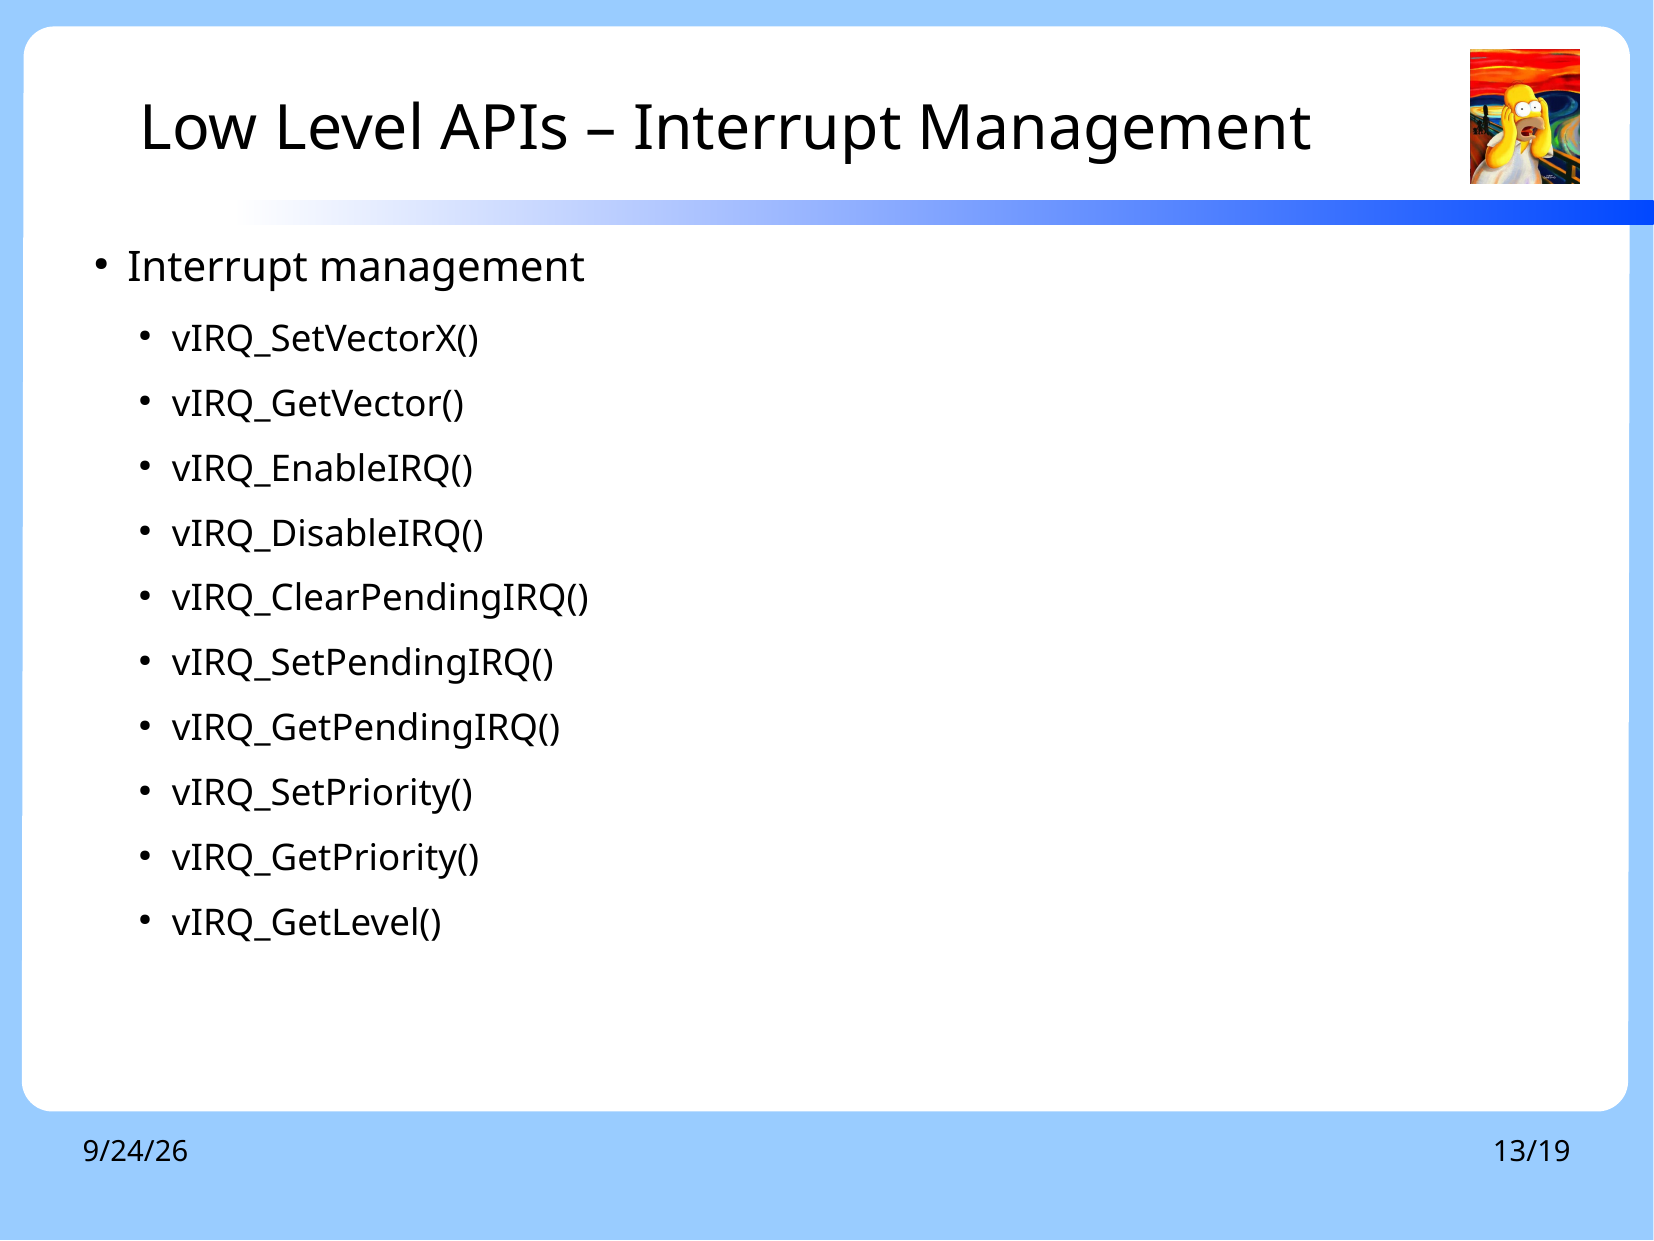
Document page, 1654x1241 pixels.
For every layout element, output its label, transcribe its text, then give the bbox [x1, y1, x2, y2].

list Interrupt management vIRQ_SetVectorX() vIRQ_GetVector() vIRQ_EnableIRQ() vIRQ_DisableIRQ() vIRQ_ClearPendingIRQ() vIRQ_SetPendingIRQ() vIRQ_GetPendingIRQ() vIRQ_SetPriority() vIRQ_GetPriority() vIRQ_GetLevel() [82, 236, 1571, 956]
picture [1470, 49, 1580, 184]
title Low Level APIs – Interrupt Management [82, 49, 1371, 201]
